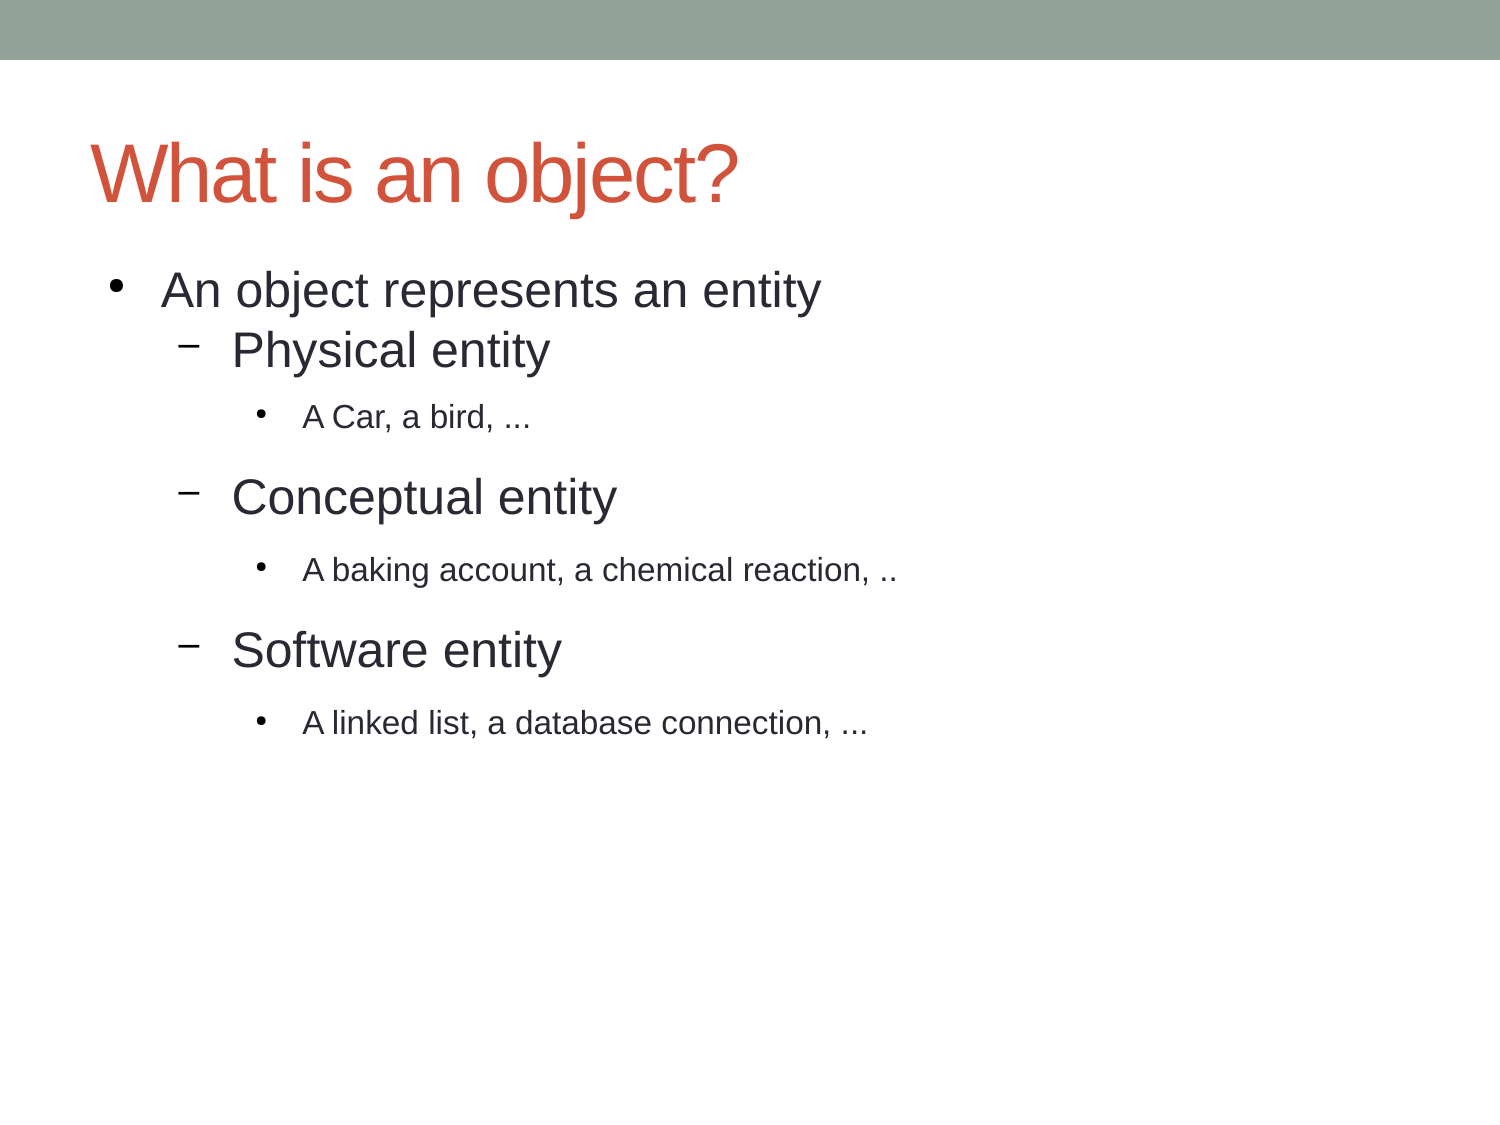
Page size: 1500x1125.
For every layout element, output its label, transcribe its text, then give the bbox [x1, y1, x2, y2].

title What is an object? [75, 87, 1425, 249]
list An object represents an entity Physical entity A Car, a bird, ... Conceptual entity A baking account, a chemical reaction, .. Software entity A linked list, a database connection, ... [75, 249, 1425, 1050]
